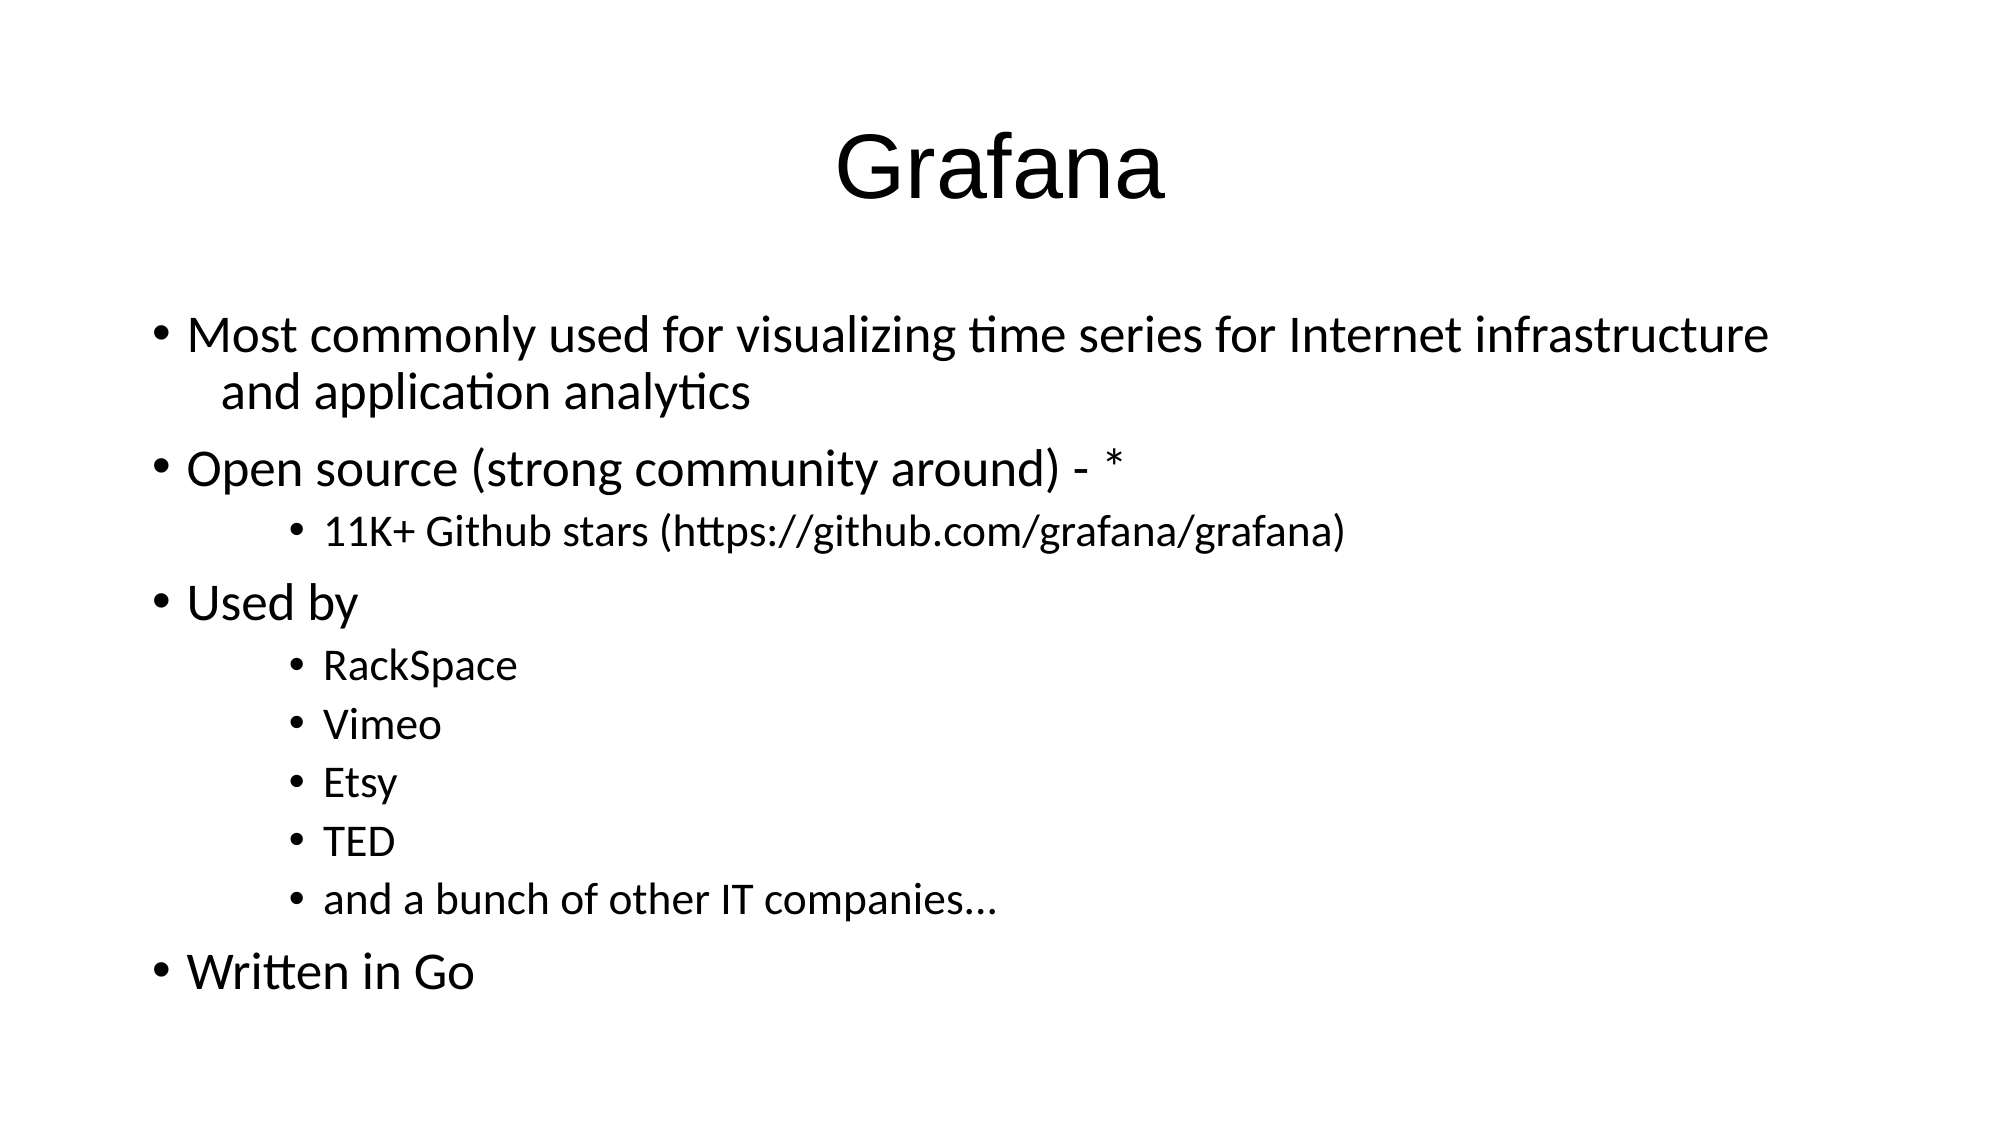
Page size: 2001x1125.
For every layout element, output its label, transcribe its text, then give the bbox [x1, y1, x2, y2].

title Grafana [137, 59, 1863, 278]
list Most commonly used for visualizing time series for Internet infrastructure and application analytics Open source (strong community around) - * 11K+ Github stars (https://github.com/grafana/grafana) Used by RackSpace Vimeo Etsy TED and a bunch of other IT companies... Written in Go [137, 299, 1863, 1014]
